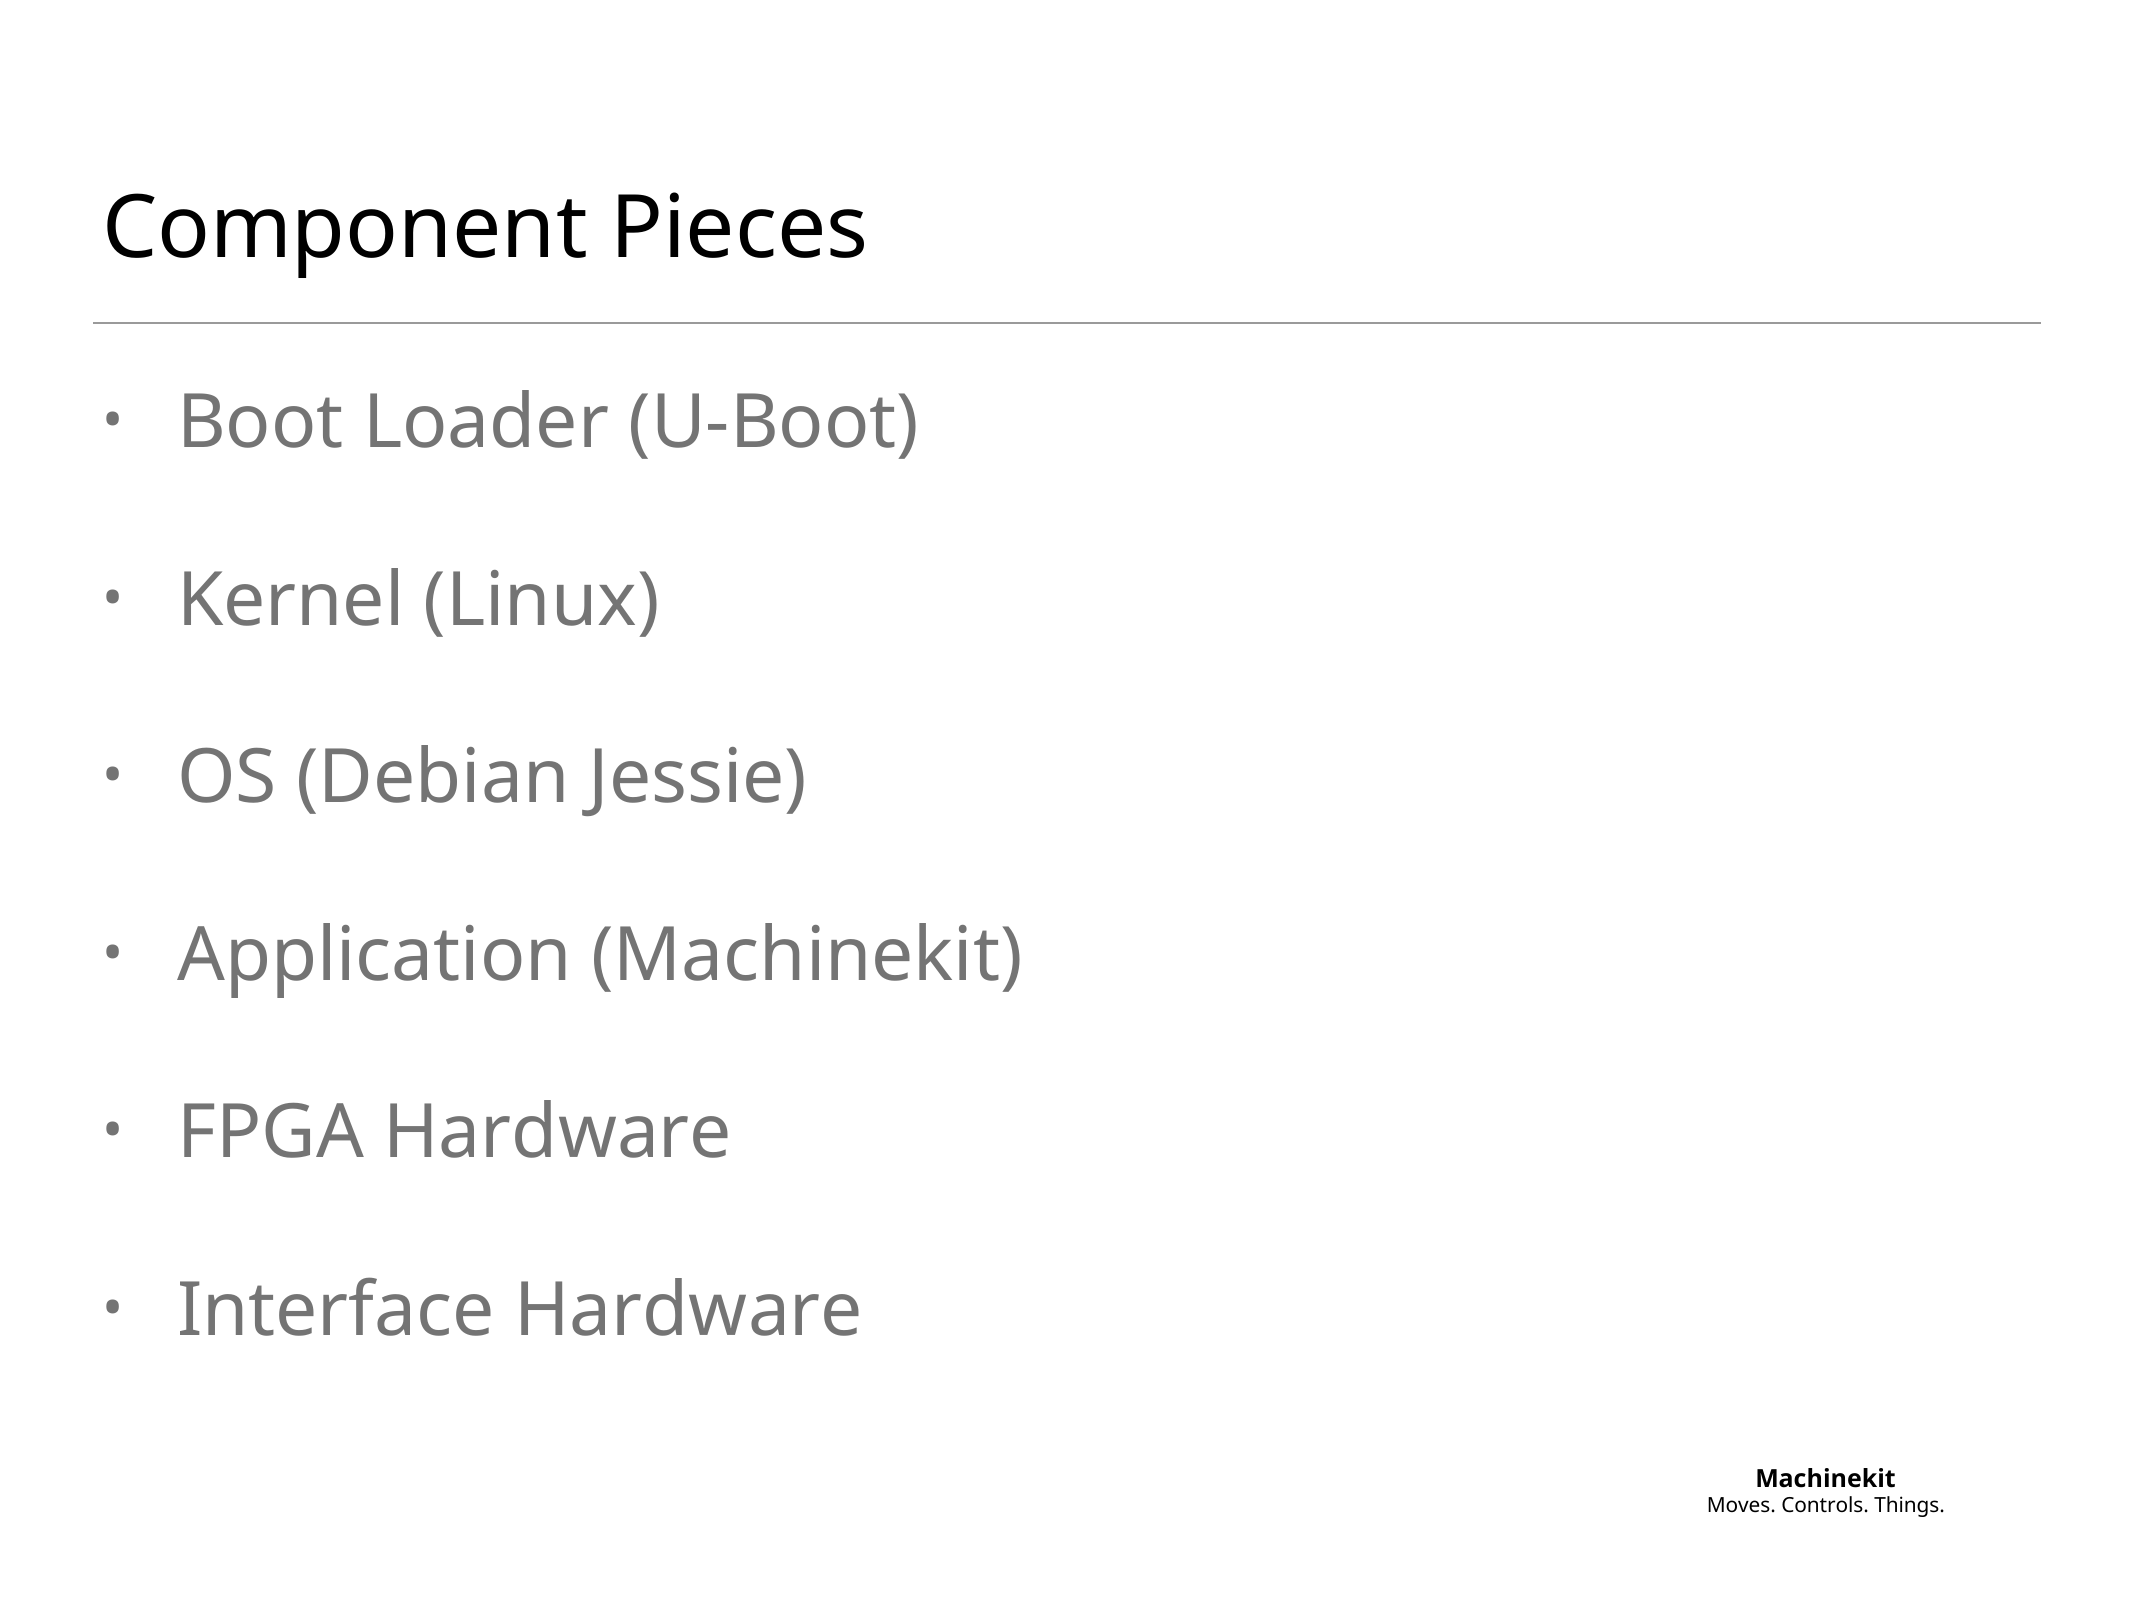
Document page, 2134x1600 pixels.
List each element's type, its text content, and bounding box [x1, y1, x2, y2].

title Component Pieces [93, 54, 2040, 284]
list Boot Loader (U-Boot) Kernel (Linux) OS (Debian Jessie) Application (Machinekit) FPGA Hardware Interface Hardware [93, 364, 2040, 1459]
